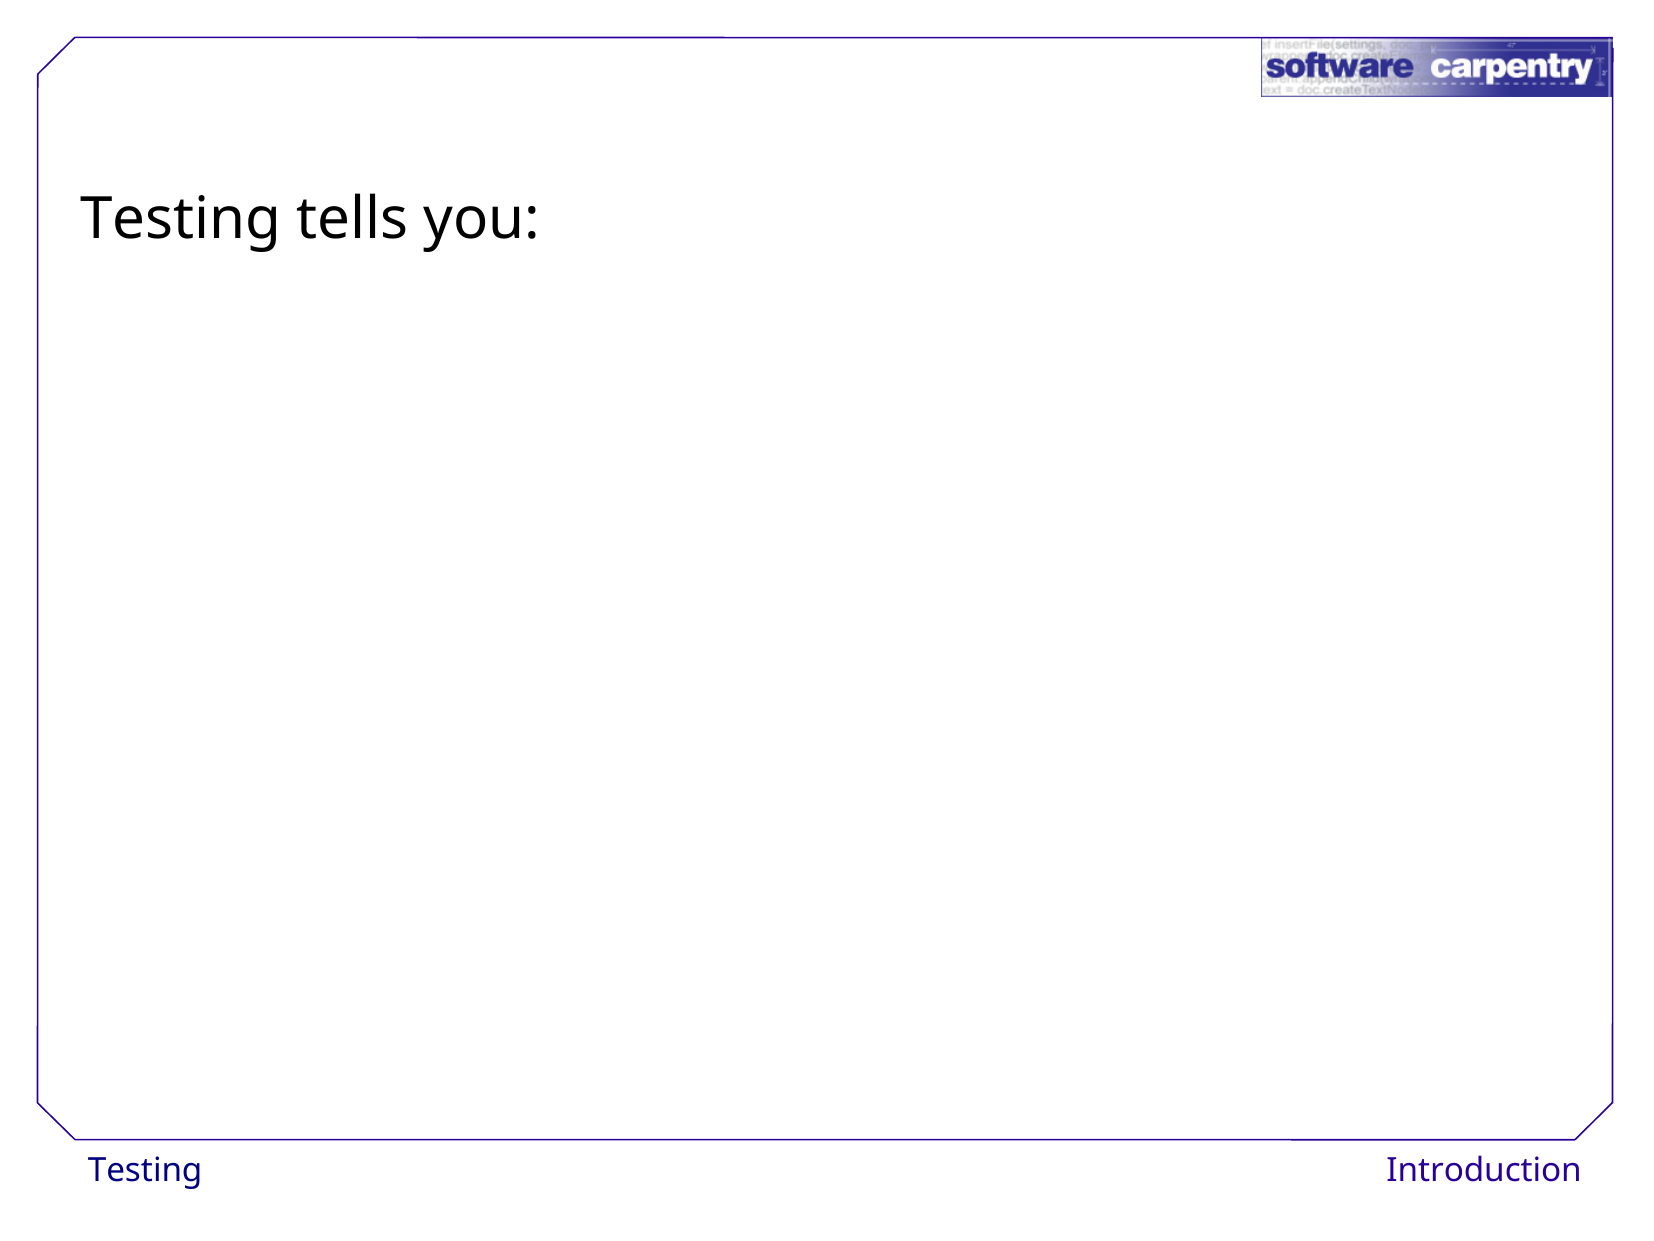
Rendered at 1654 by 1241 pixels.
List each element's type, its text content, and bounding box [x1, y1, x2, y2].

text_box Testing tells you: [65, 138, 706, 259]
picture [1261, 39, 1613, 97]
